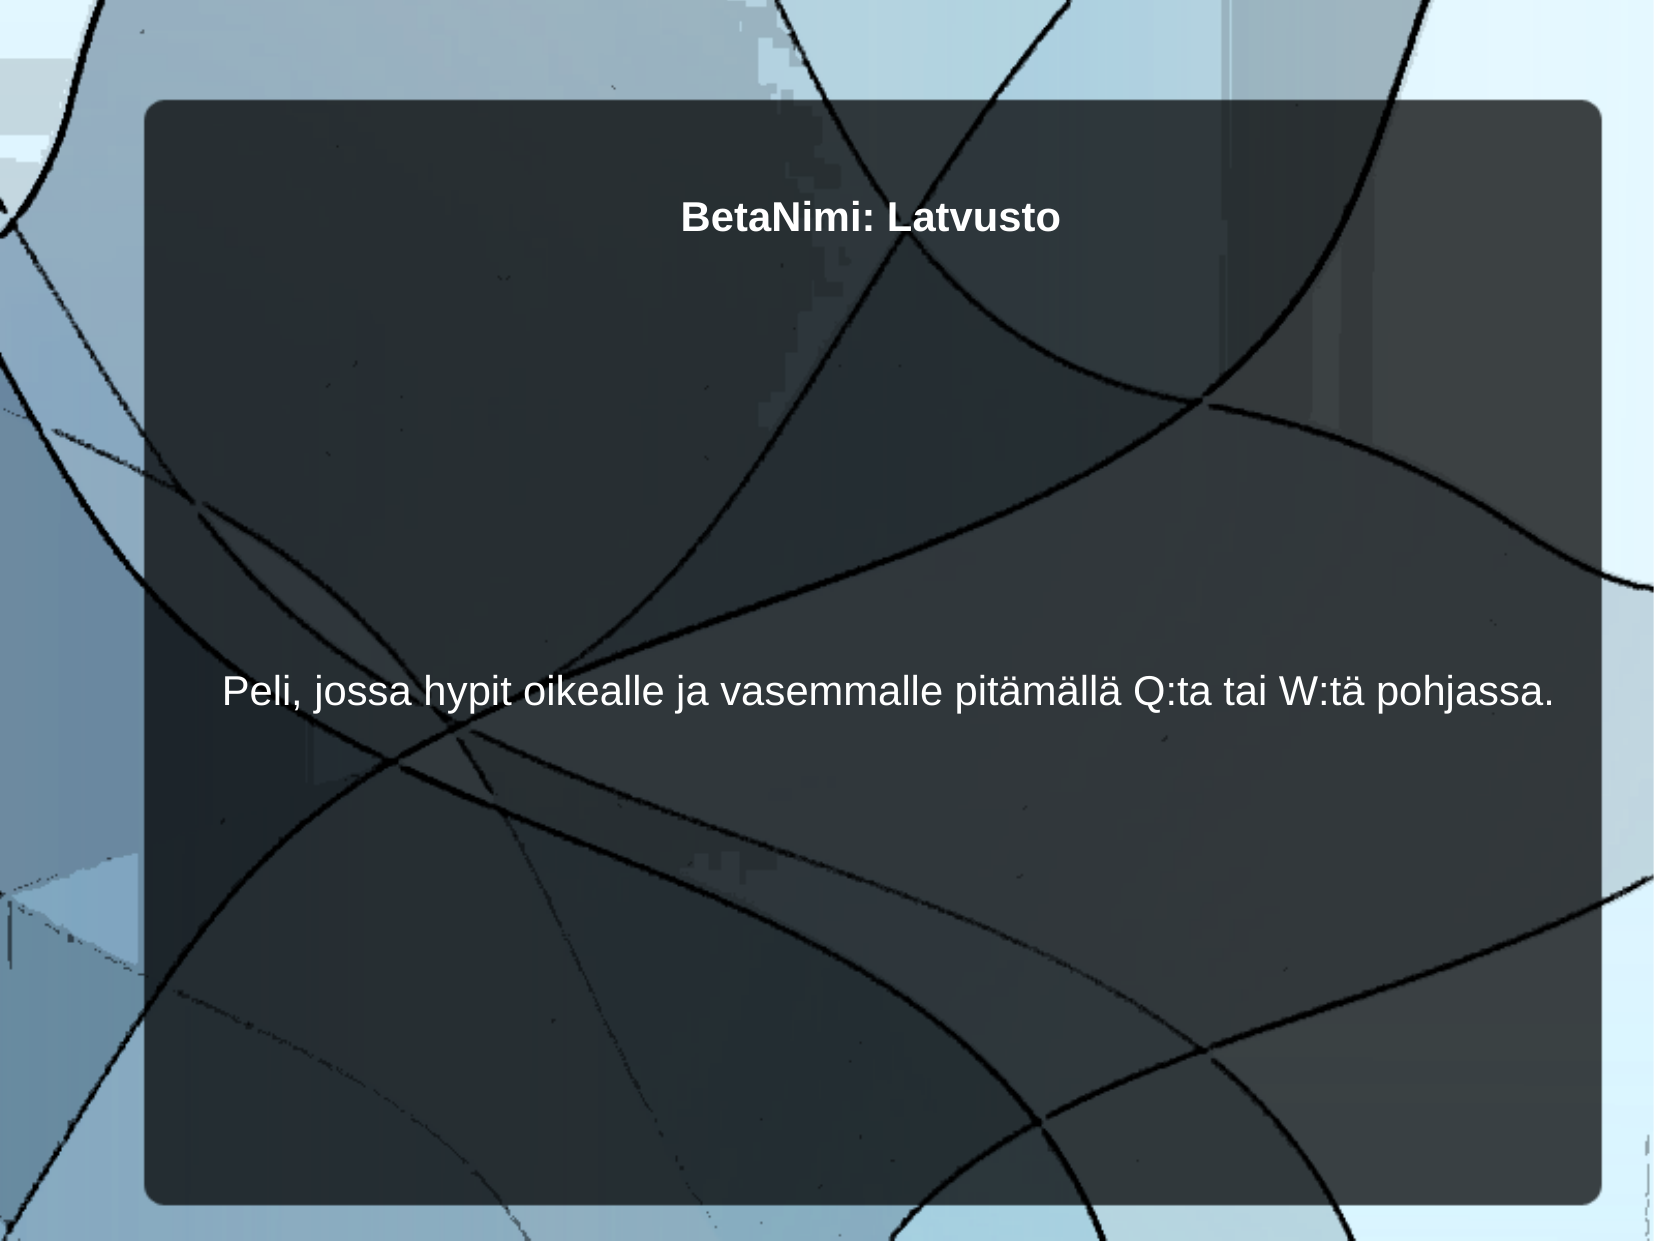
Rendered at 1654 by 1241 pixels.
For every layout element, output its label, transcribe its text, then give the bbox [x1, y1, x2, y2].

picture [0, 0, 1654, 1241]
title BetaNimi: Latvusto [159, 108, 1583, 325]
subtitle Peli, jossa hypit oikealle ja vasemmalle pitämällä Q:ta tai W:tä pohjassa. [206, 349, 1571, 1034]
